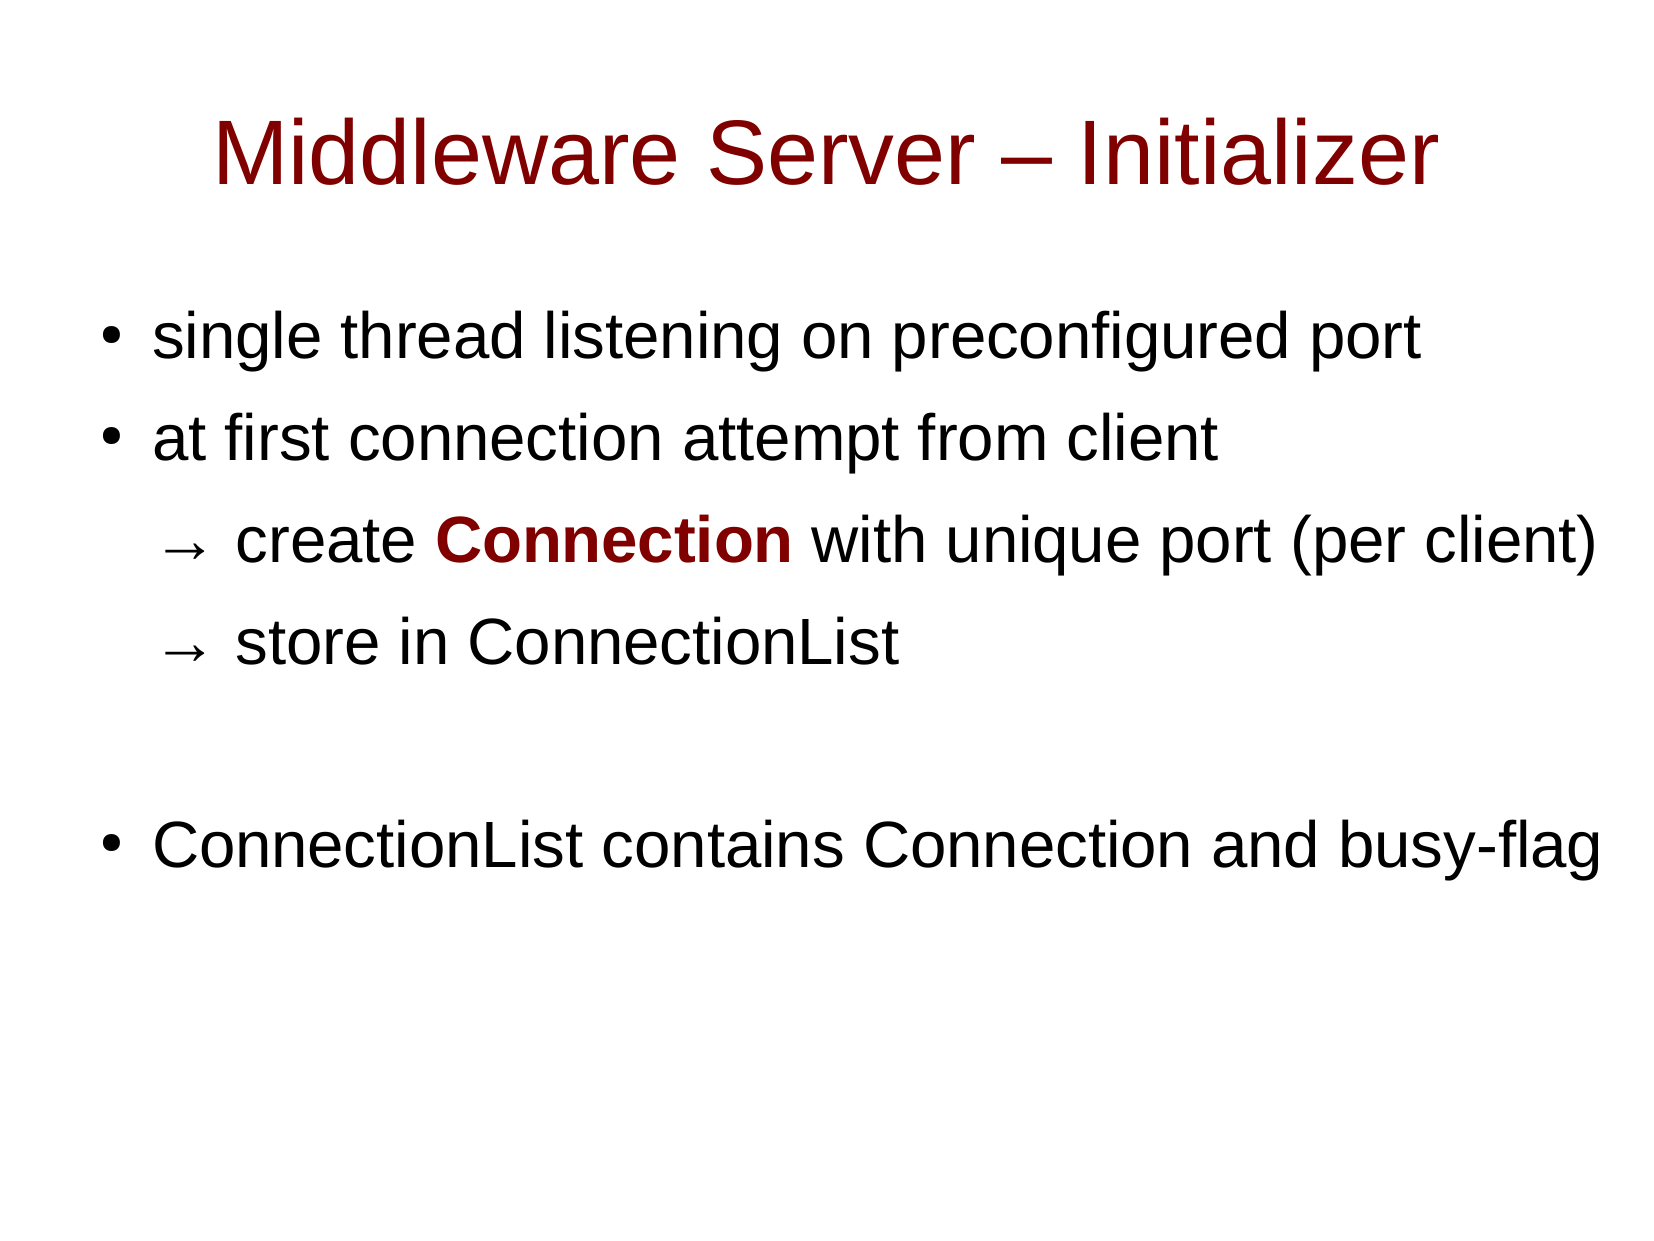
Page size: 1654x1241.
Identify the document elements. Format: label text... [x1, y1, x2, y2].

title Middleware Server – Initializer [82, 49, 1571, 257]
list single thread listening on preconfigured port at first connection attempt from client → create Connection with unique port (per client) → store in ConnectionList ConnectionList contains Connection and busy-flag [82, 300, 1606, 1025]
